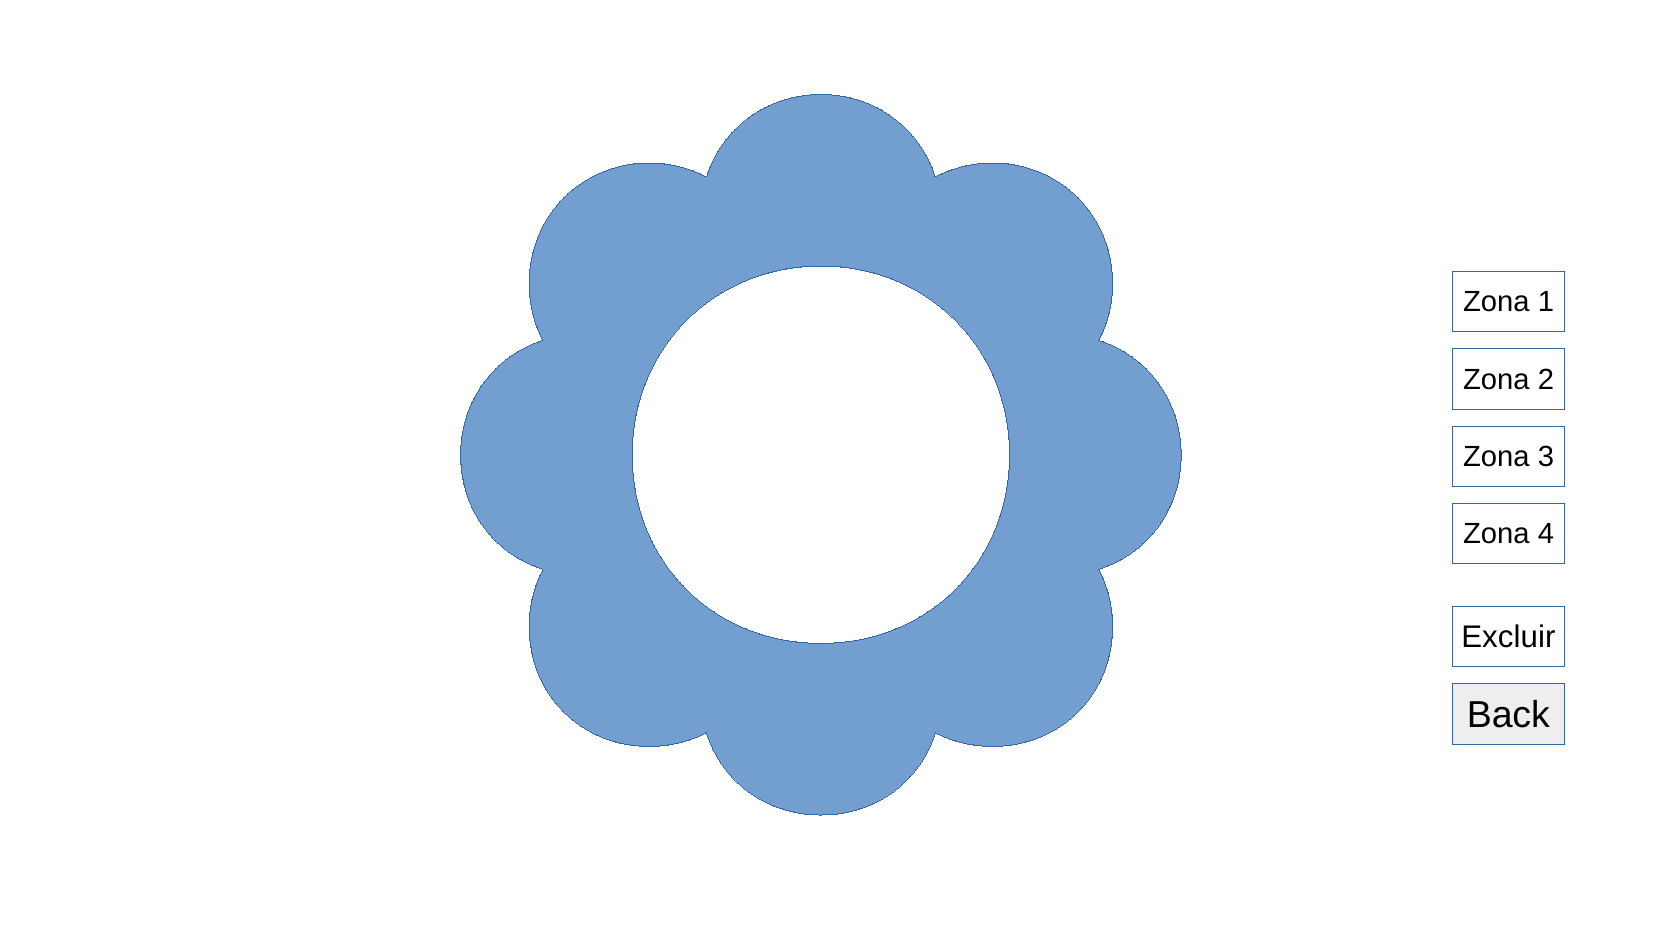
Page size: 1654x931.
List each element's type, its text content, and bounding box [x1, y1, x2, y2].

text_box Zona 3 [1452, 426, 1565, 487]
text_box Excluir [1452, 606, 1565, 667]
text_box Zona 1 [1452, 271, 1565, 332]
text_box [460, 94, 1182, 816]
text_box Zona 2 [1452, 348, 1565, 410]
text_box Zona 4 [1452, 503, 1565, 564]
text_box Back [1452, 683, 1565, 745]
